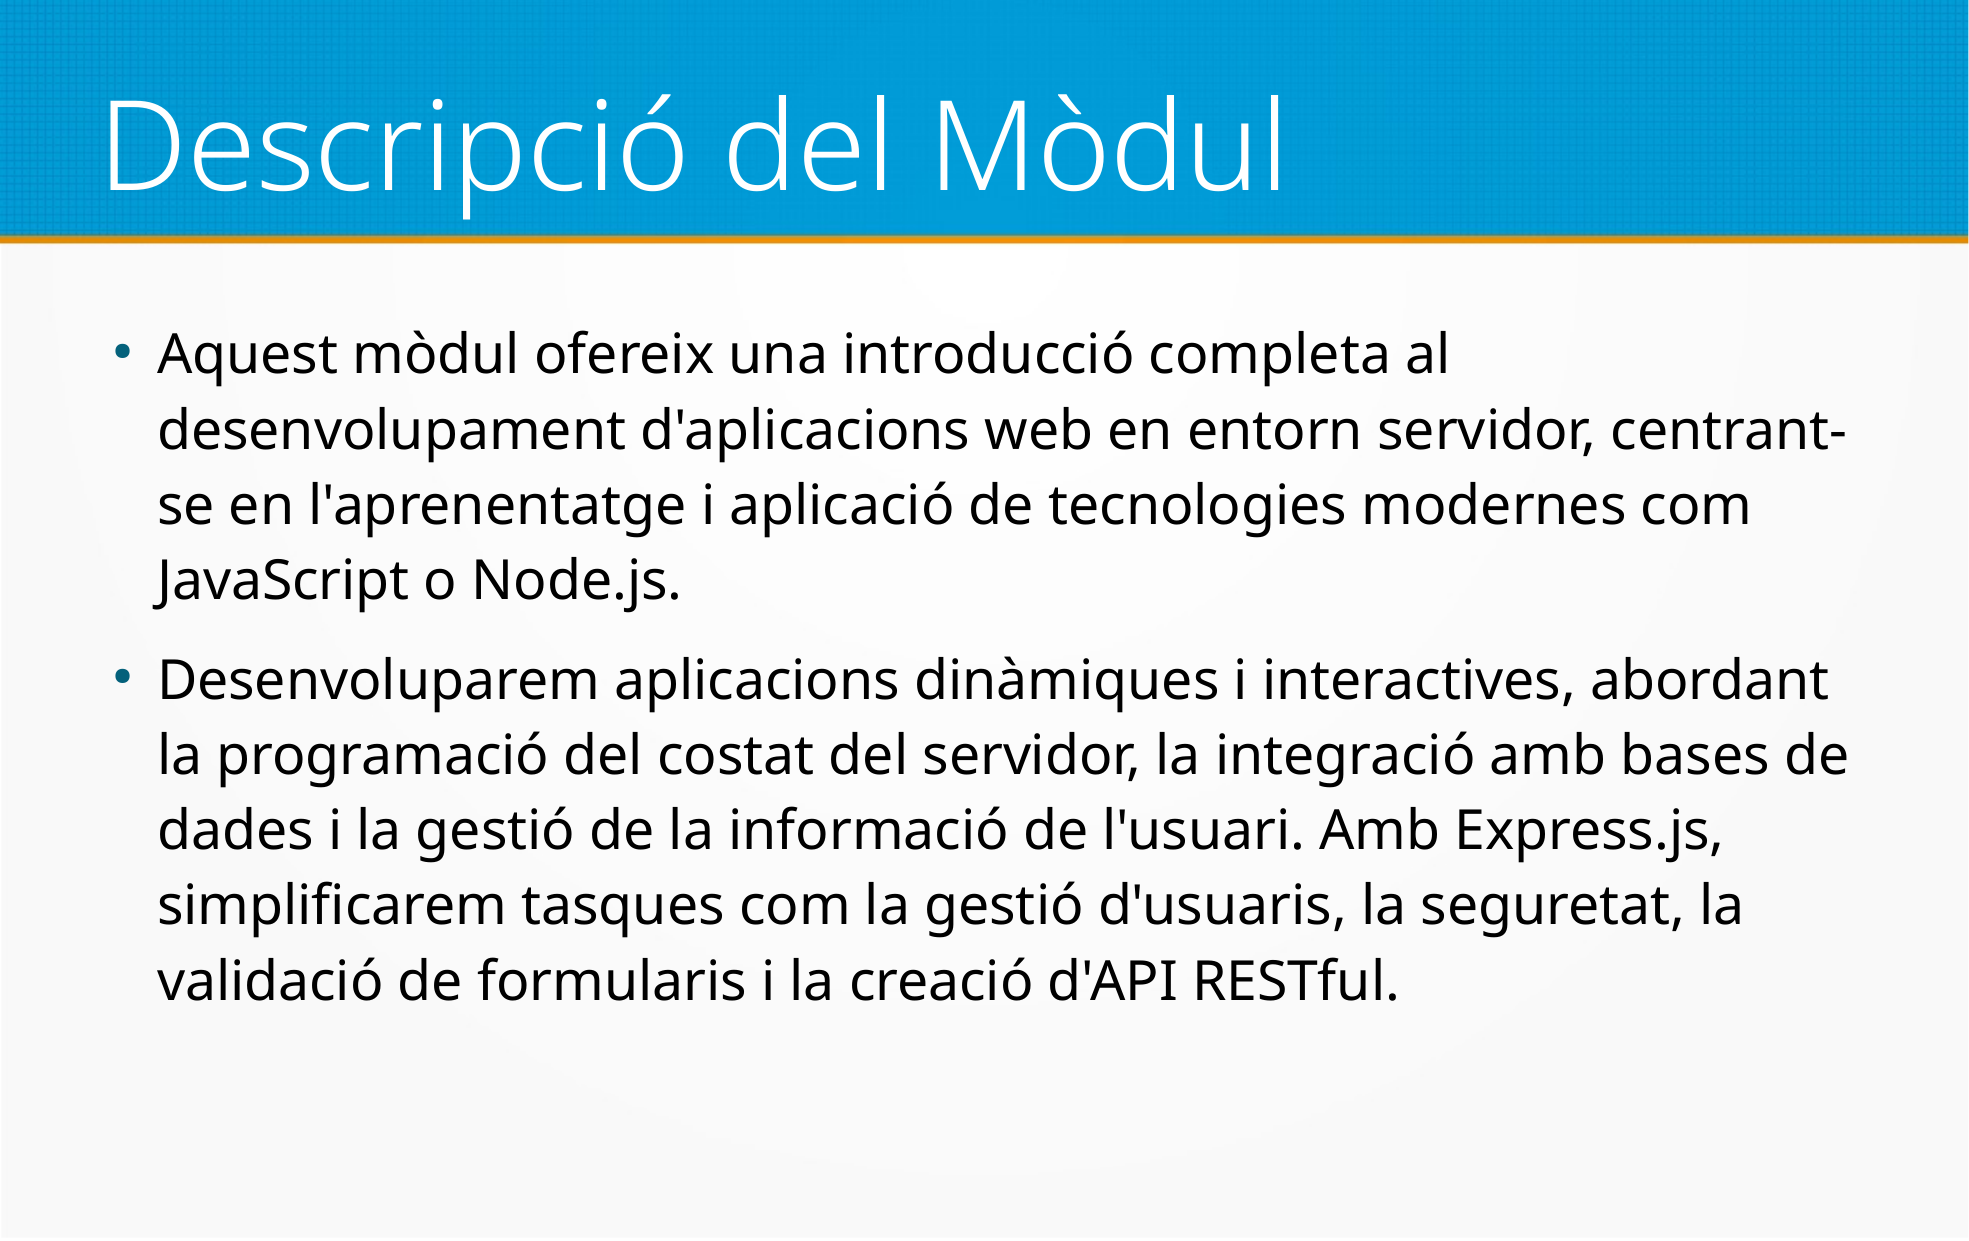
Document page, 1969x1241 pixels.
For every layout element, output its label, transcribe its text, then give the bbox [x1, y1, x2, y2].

list Aquest mòdul ofereix una introducció completa al desenvolupament d'aplicacions web en entorn servidor, centrant-se en l'aprenentatge i aplicació de tecnologies modernes com JavaScript o Node.js. Desenvoluparem aplicacions dinàmiques i interactives, abordant la programació del costat del servidor, la integració amb bases de dades i la gestió de la informació de l'usuari. Amb Express.js, simplificarem tasques com la gestió d'usuaris, la seguretat, la validació de formularis i la creació d'API RESTful. [98, 315, 1861, 1081]
picture [0, 233, 1969, 1241]
title Descripció del Mòdul [98, 19, 1870, 227]
